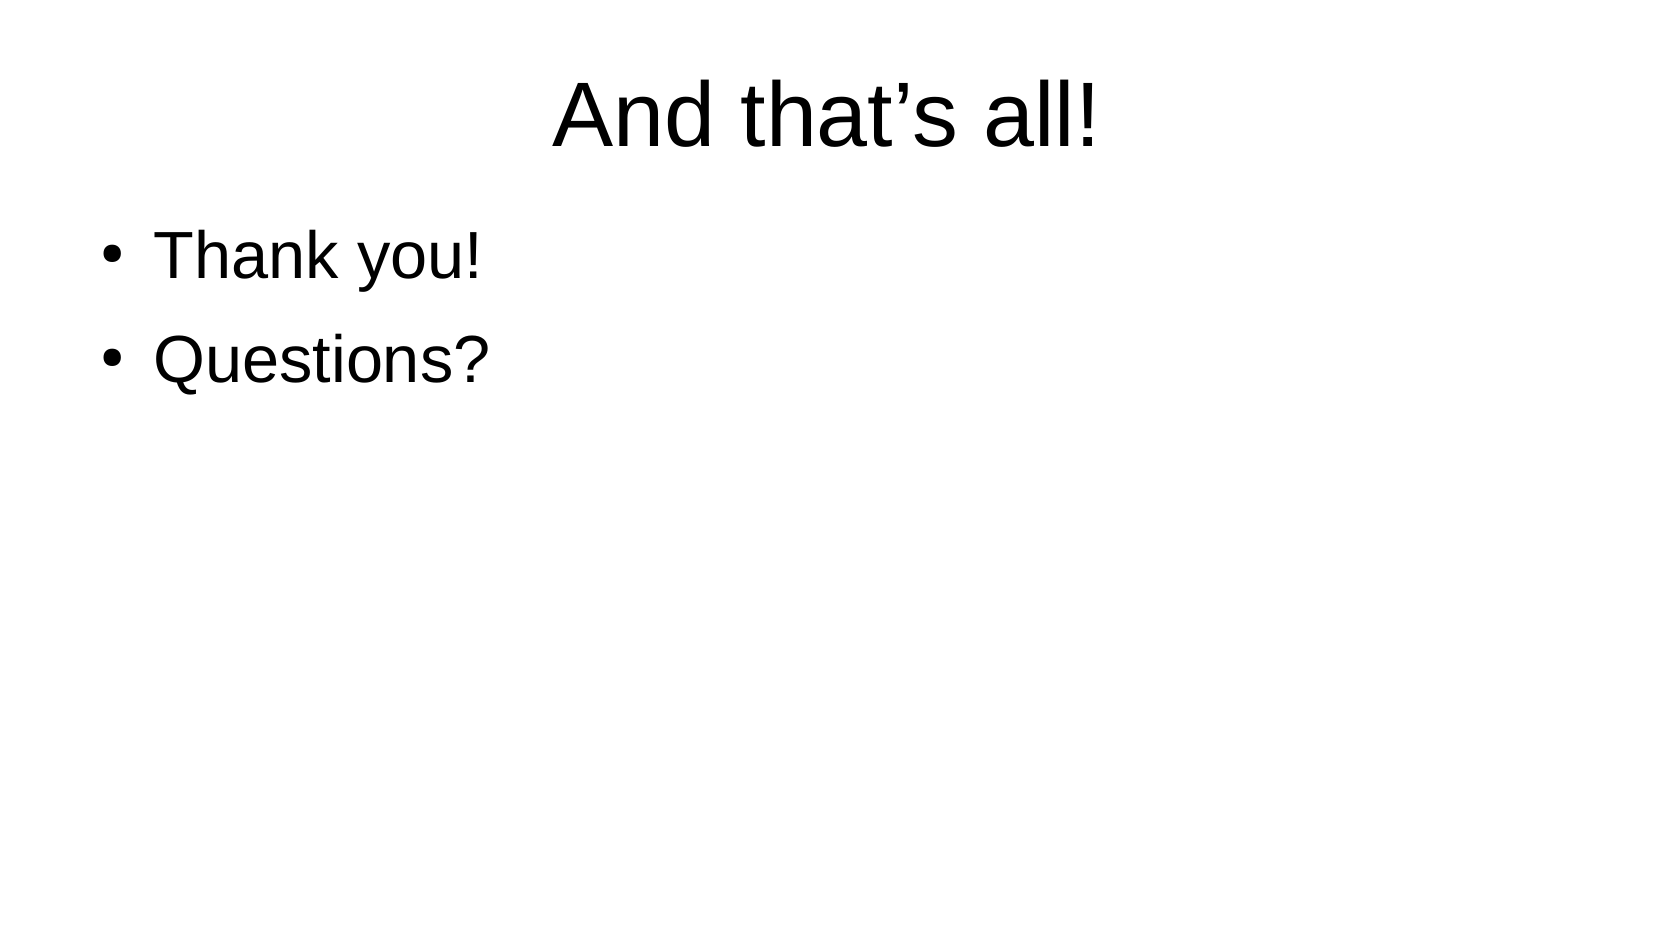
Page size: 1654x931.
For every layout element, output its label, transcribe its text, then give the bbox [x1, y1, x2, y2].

list Thank you! Questions? [82, 217, 1571, 758]
title And that’s all! [82, 37, 1571, 193]
